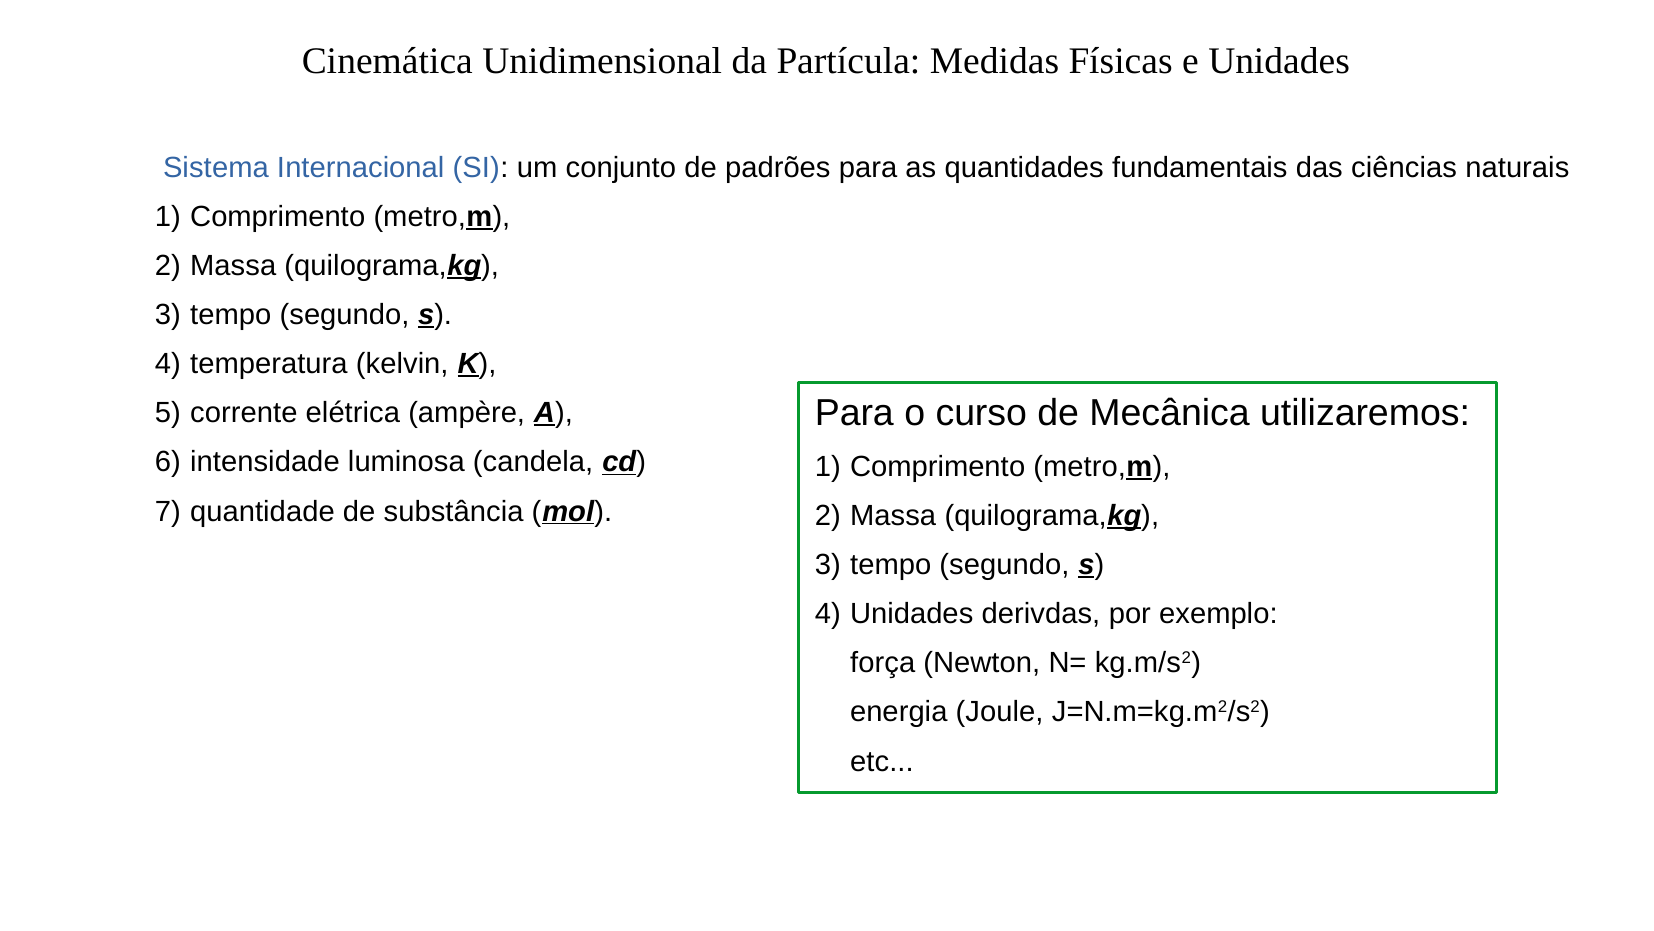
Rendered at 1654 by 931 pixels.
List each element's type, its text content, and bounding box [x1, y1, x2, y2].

text_box Para o curso de Mecânica utilizaremos: Comprimento (metro,m), Massa (quilograma,kg), tempo (segundo, s) Unidades derivdas, por exemplo: força (Newton, N= kg.m/s2) energia (Joule, J=N.m=kg.m2/s2) etc... [798, 382, 1497, 793]
text_box Cinemática Unidimensional da Partícula: Medidas Físicas e Unidades [287, 11, 1367, 90]
text_box Sistema Internacional (SI): um conjunto de padrões para as quantidades fundamentais das ciências naturais Comprimento (metro,m), Massa (quilograma,kg), tempo (segundo, s). temperatura (kelvin, K), corrente elétrica (ampère, A), intensidade luminosa (candela, cd) quantidade de substância (mol). [140, 143, 1654, 568]
